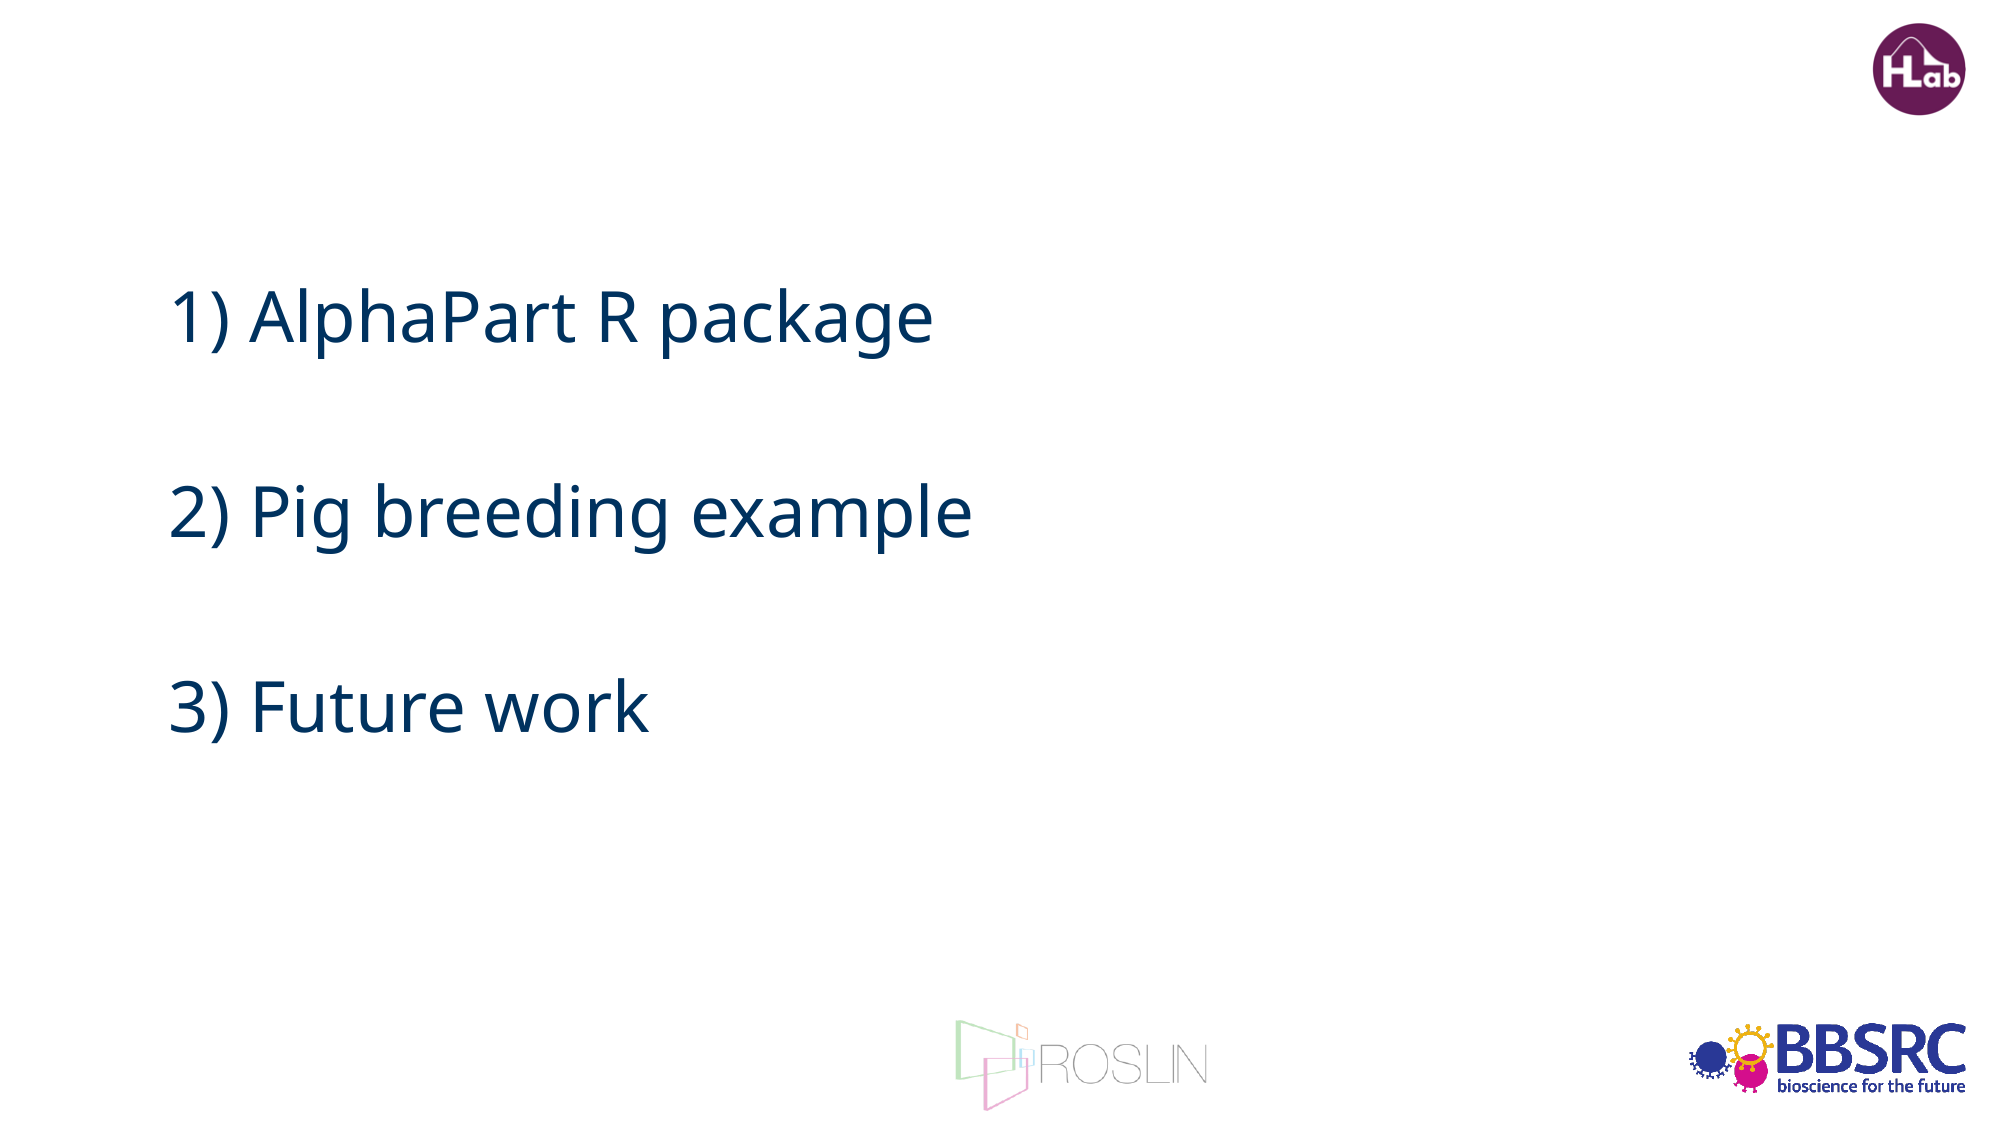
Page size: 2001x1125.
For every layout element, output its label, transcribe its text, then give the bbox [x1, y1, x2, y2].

picture [1687, 1020, 1966, 1099]
picture [1872, 21, 1966, 116]
picture [948, 985, 1220, 1125]
text_box 1) AlphaPart R package 2) Pig breeding example 3) Future work [83, 176, 1966, 975]
